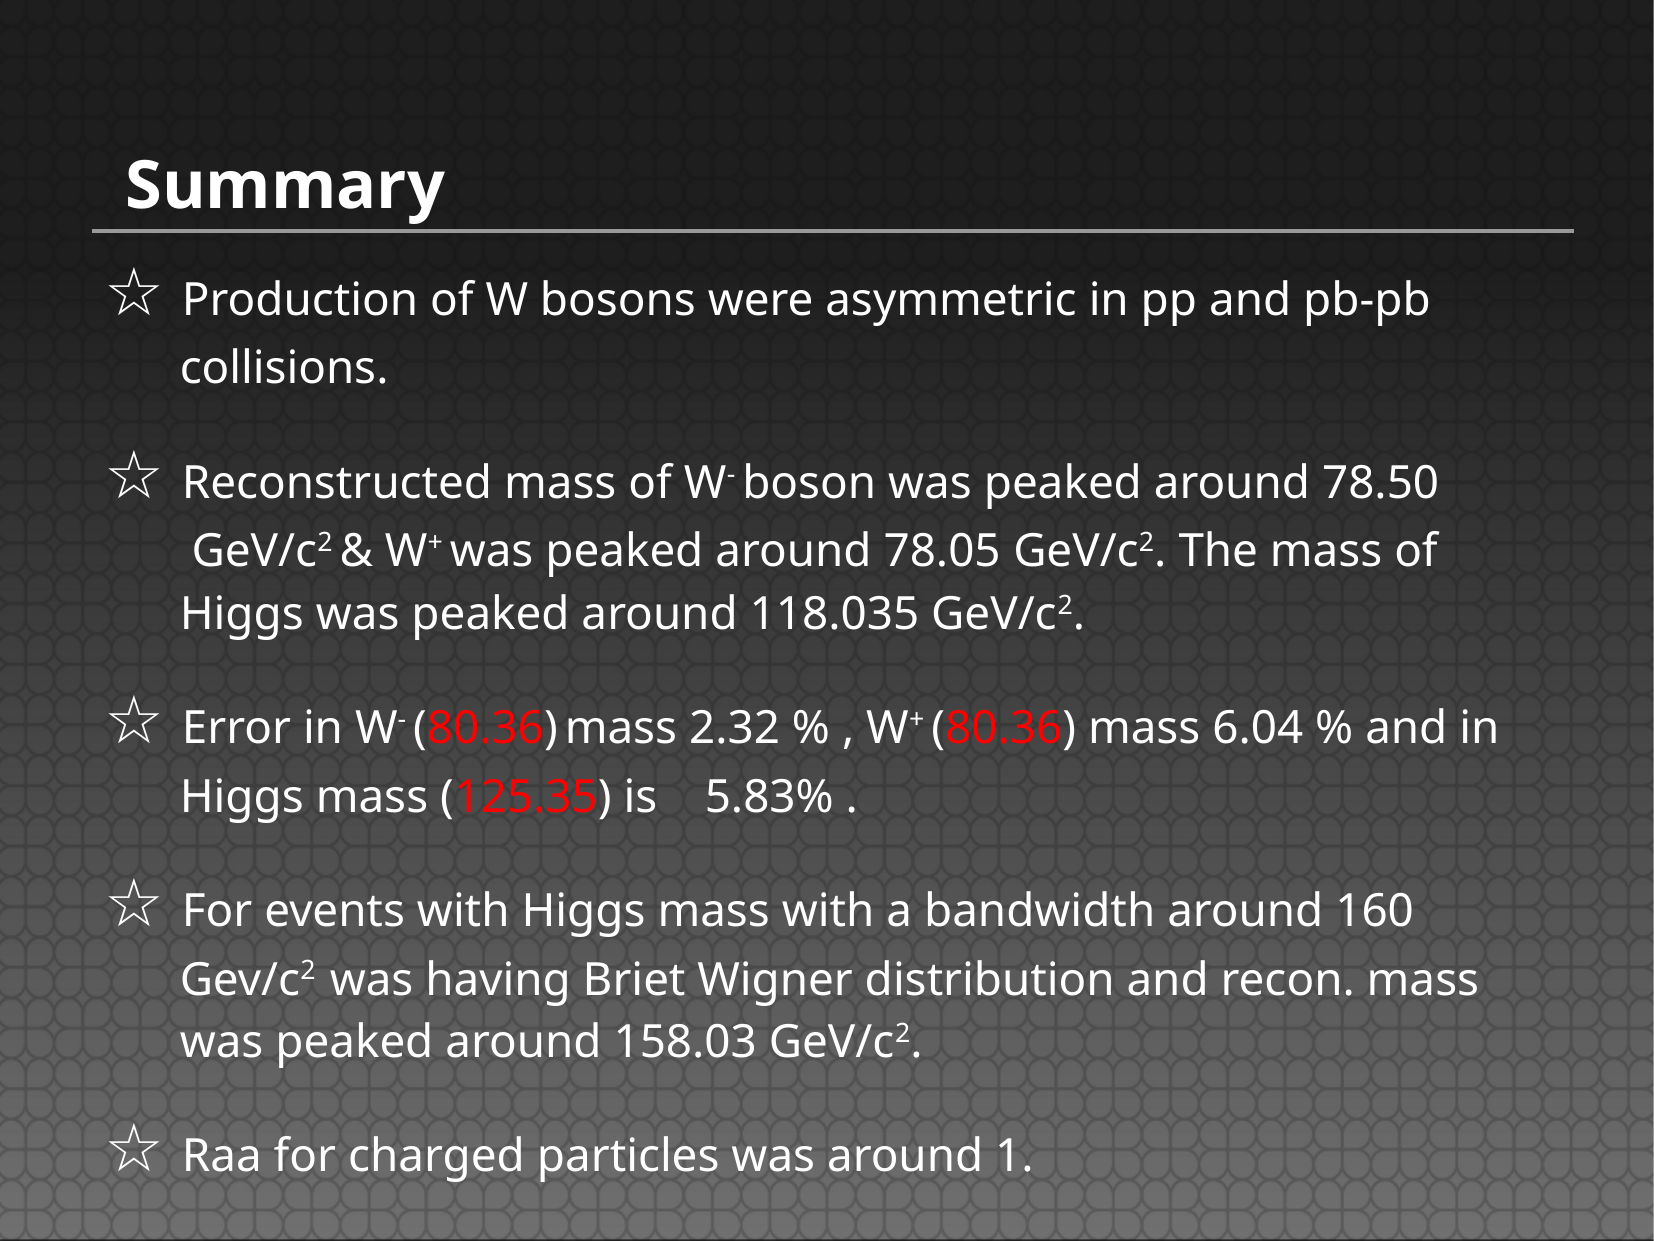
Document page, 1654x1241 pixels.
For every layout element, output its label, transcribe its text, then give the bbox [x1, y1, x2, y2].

title Summary [125, 101, 620, 264]
picture [0, 0, 1654, 1241]
list ☆ Production of W bosons were asymmetric in pp and pb-pb collisions. ☆ Reconstructed mass of W- boson was peaked around 78.50 GeV/c2 & W+ was peaked around 78.05 GeV/c2. The mass of Higgs was peaked around 118.035 GeV/c2. ☆ Error in W- (80.36) mass 2.32 % , W+ (80.36) mass 6.04 % and in Higgs mass (125.35) is 5.83% . ☆ For events with Higgs mass with a bandwidth around 160 Gev/c2 was having Briet Wigner distribution and recon. mass was peaked around 158.03 GeV/c2. ☆ Raa for charged particles was around 1. [34, 244, 1523, 1241]
